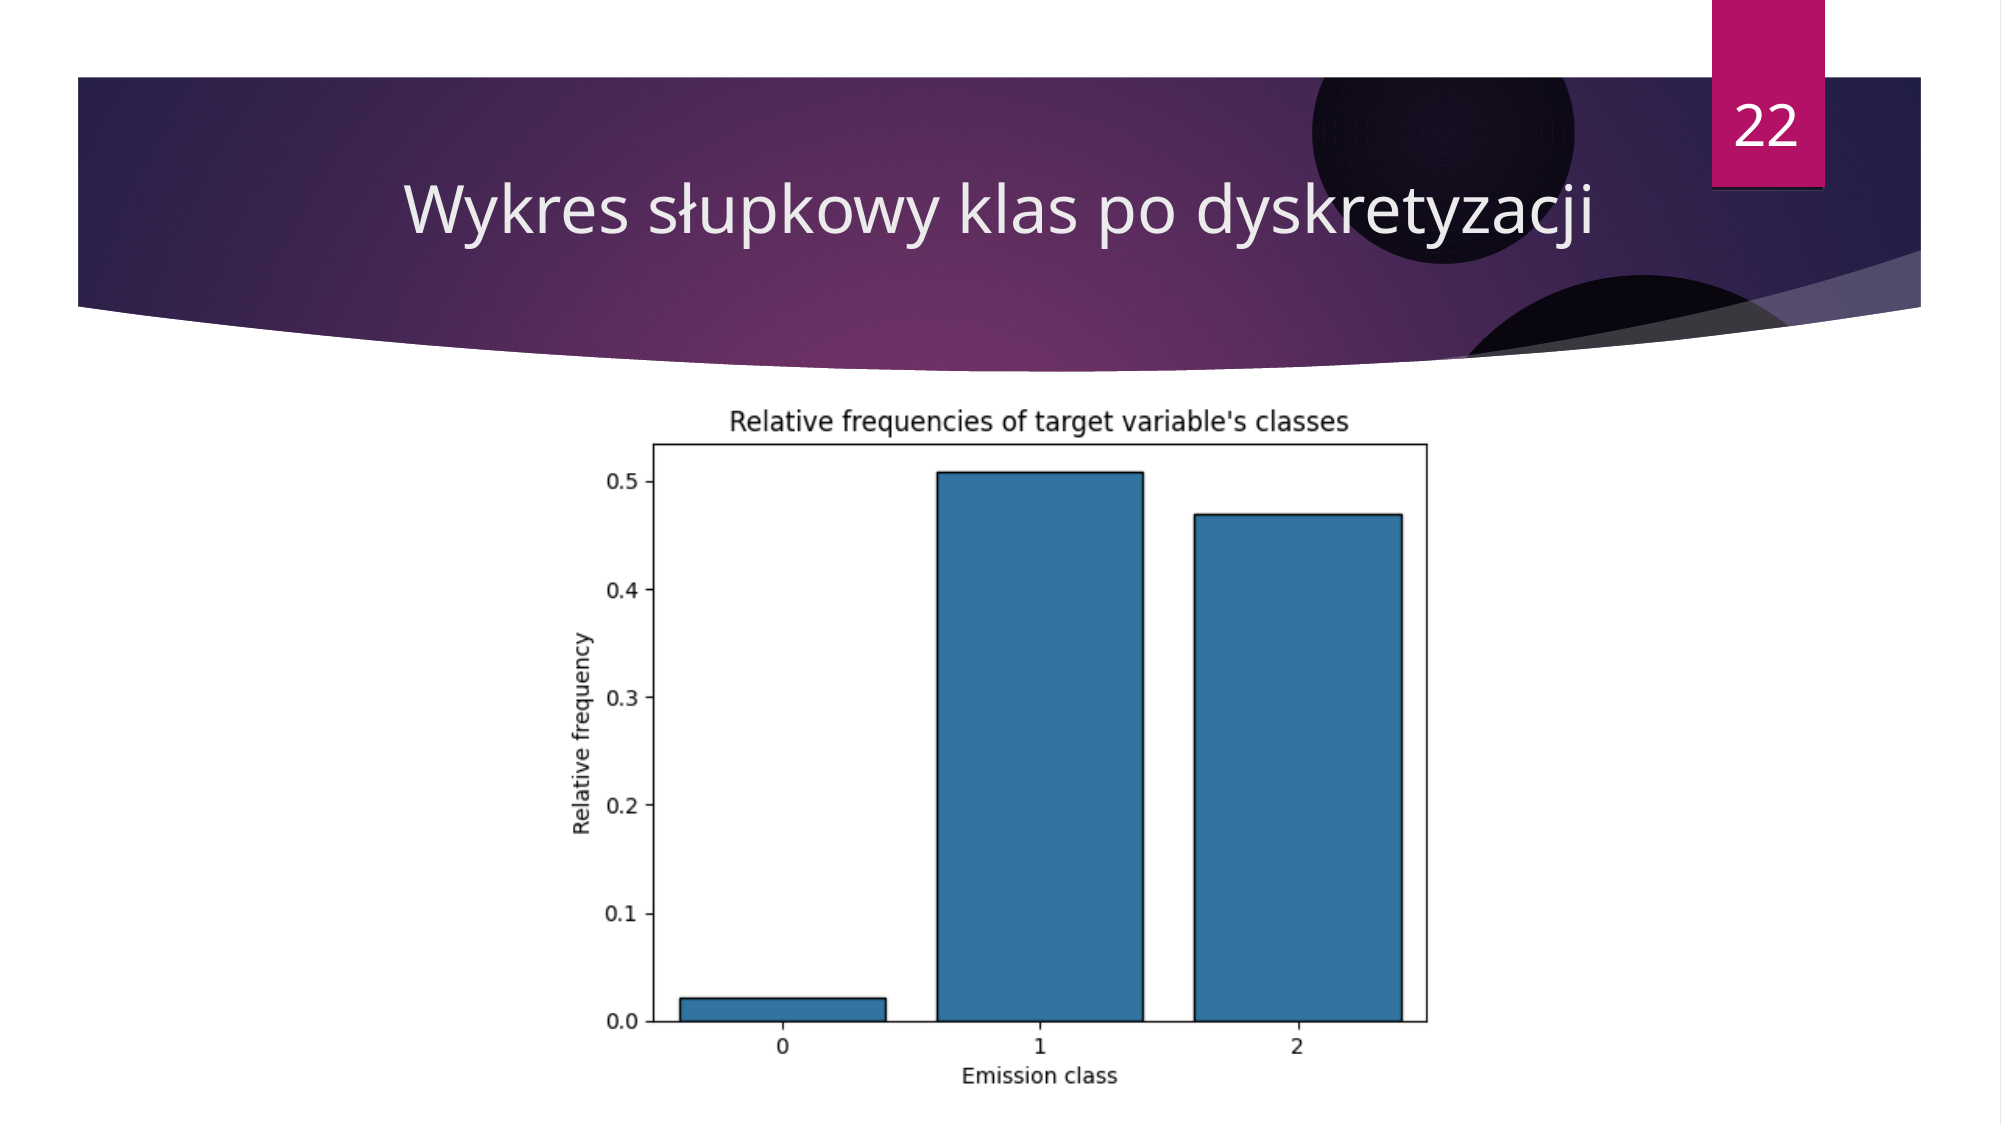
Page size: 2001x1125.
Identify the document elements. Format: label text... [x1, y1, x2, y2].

title Wykres słupkowy klas po dyskretyzacji [281, 148, 1719, 265]
text_box [1698, 48, 1836, 175]
picture [558, 394, 1442, 1104]
